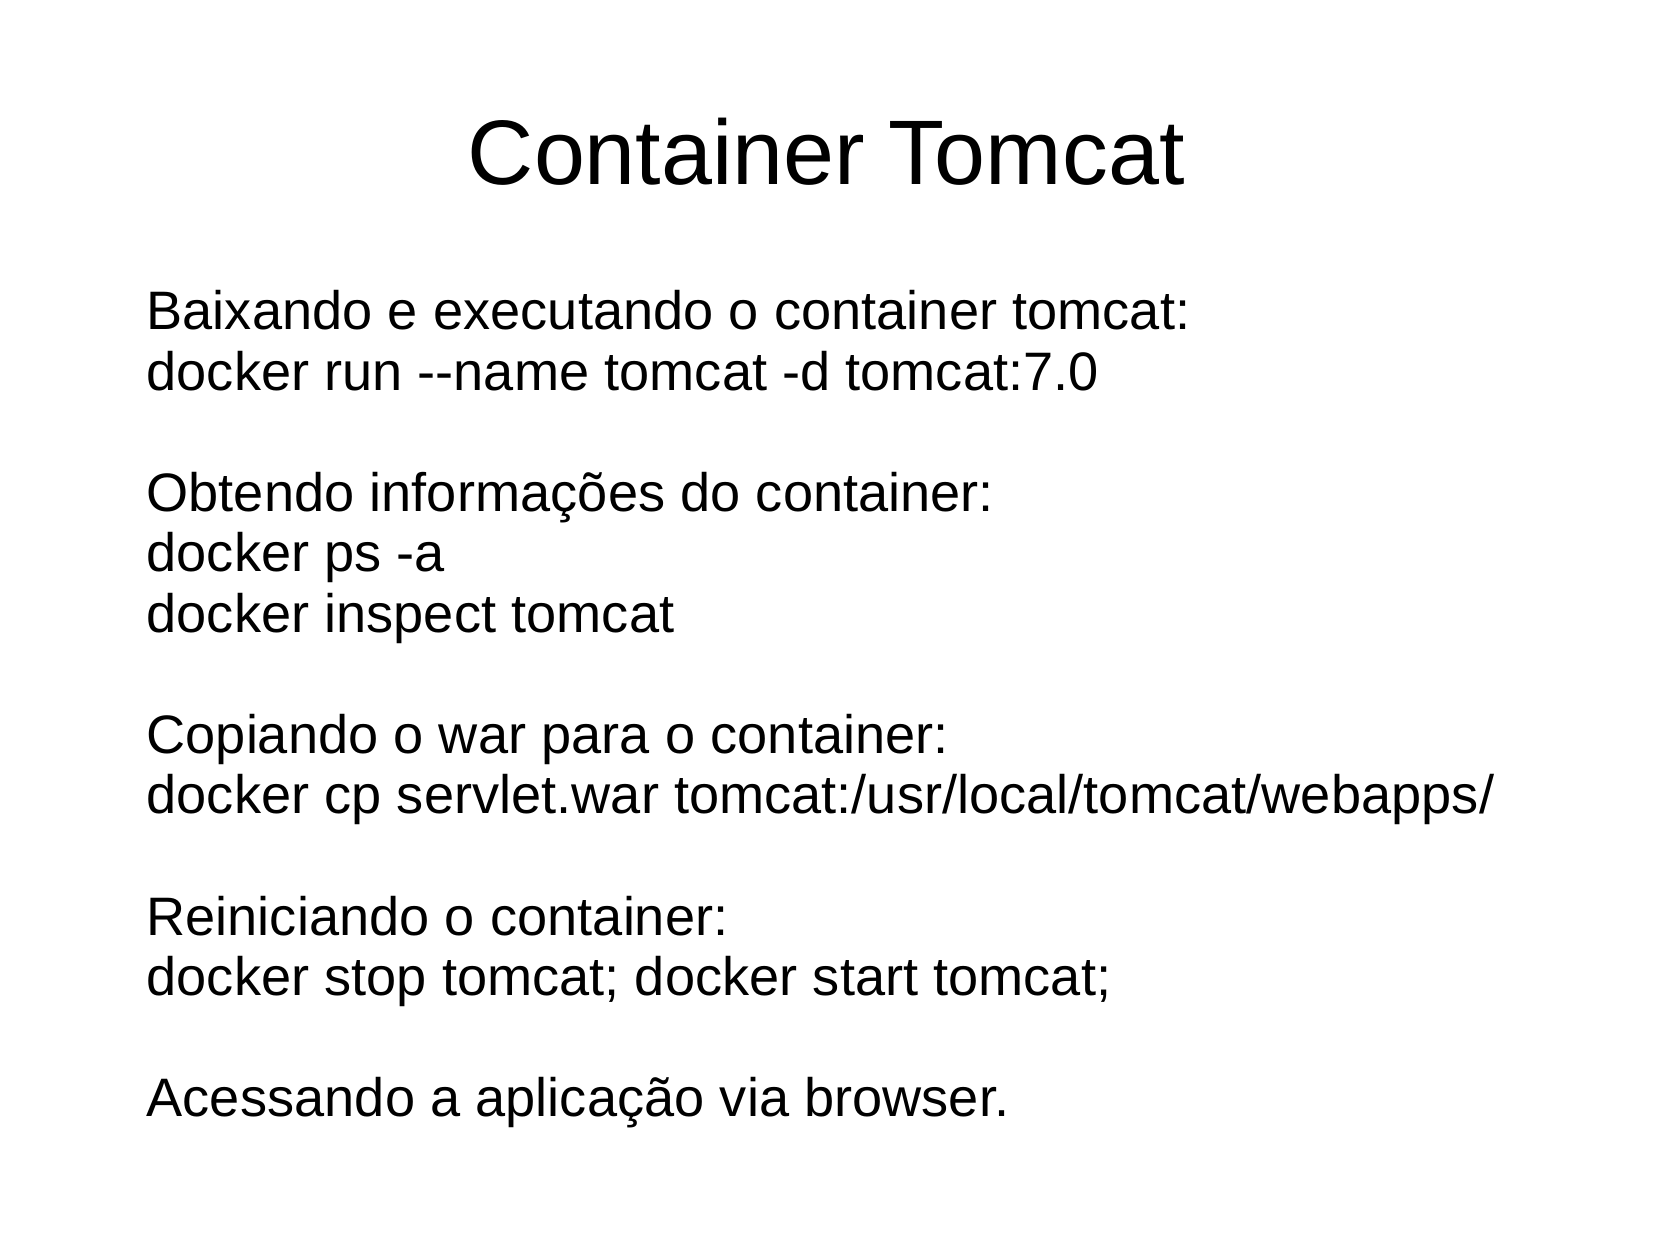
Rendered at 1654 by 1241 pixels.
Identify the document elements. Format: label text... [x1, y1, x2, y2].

text_box Baixando e executando o container tomcat: docker run --name tomcat -d tomcat:7.0 Obtendo informações do container: docker ps -a docker inspect tomcat Copiando o war para o container: docker cp servlet.war tomcat:/usr/local/tomcat/webapps/ Reiniciando o container: docker stop tomcat; docker start tomcat; Acessando a aplicação via browser. [131, 273, 1613, 1136]
title Container Tomcat [82, 49, 1571, 257]
